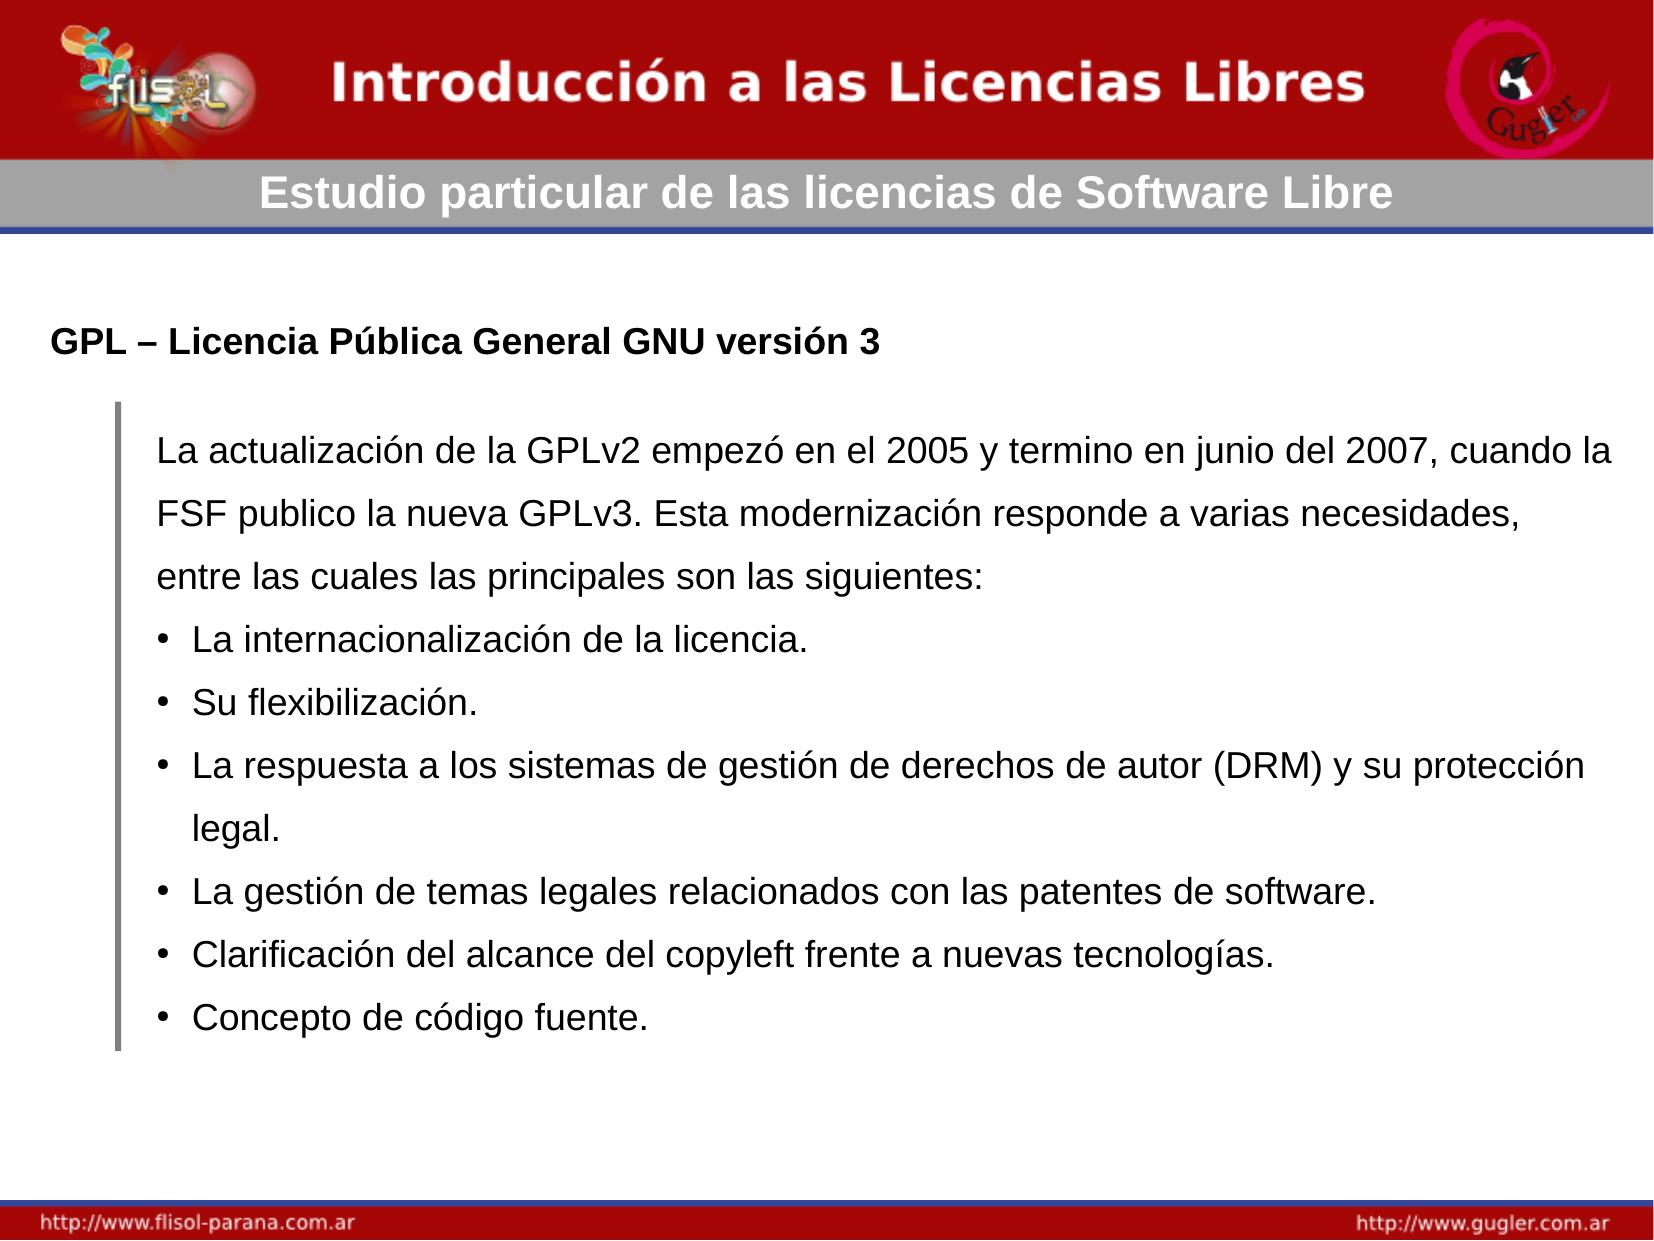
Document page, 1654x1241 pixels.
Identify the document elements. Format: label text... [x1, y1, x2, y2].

text_box La actualización de la GPLv2 empezó en el 2005 y termino en junio del 2007, cuando la FSF publico la nueva GPLv3. Esta modernización responde a varias necesidades, entre las cuales las principales son las siguientes: La internacionalización de la licencia. Su flexibilización. La respuesta a los sistemas de gestión de derechos de autor (DRM) y su protección legal. La gestión de temas legales relacionados con las patentes de software. Clarificación del alcance del copyleft frente a nuevas tecnologías. Concepto de código fuente. [141, 401, 1630, 1025]
text_box GPL – Licencia Pública General GNU versión 3 [35, 312, 1619, 370]
picture [0, 1200, 1654, 1241]
picture [0, 0, 1654, 159]
picture [0, 226, 1654, 234]
text_box Estudio particular de las licencias de Software Libre [0, 159, 1654, 226]
